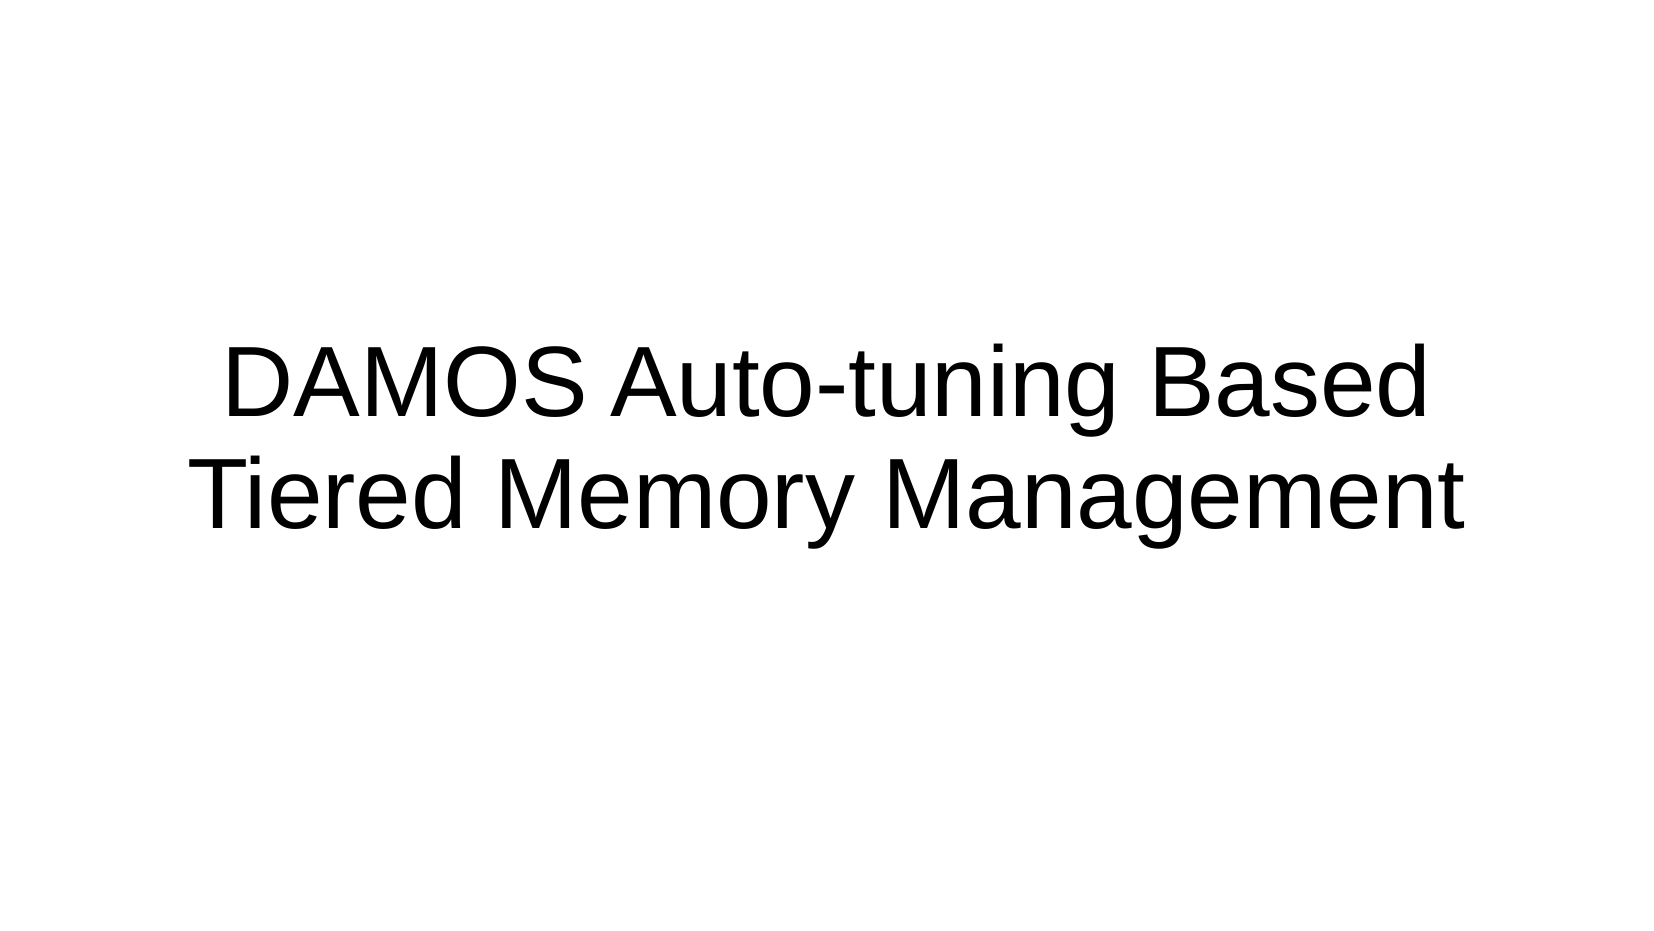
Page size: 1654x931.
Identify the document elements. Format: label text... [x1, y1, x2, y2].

text_box DAMOS Auto-tuning Based Tiered Memory Management [82, 108, 1571, 767]
